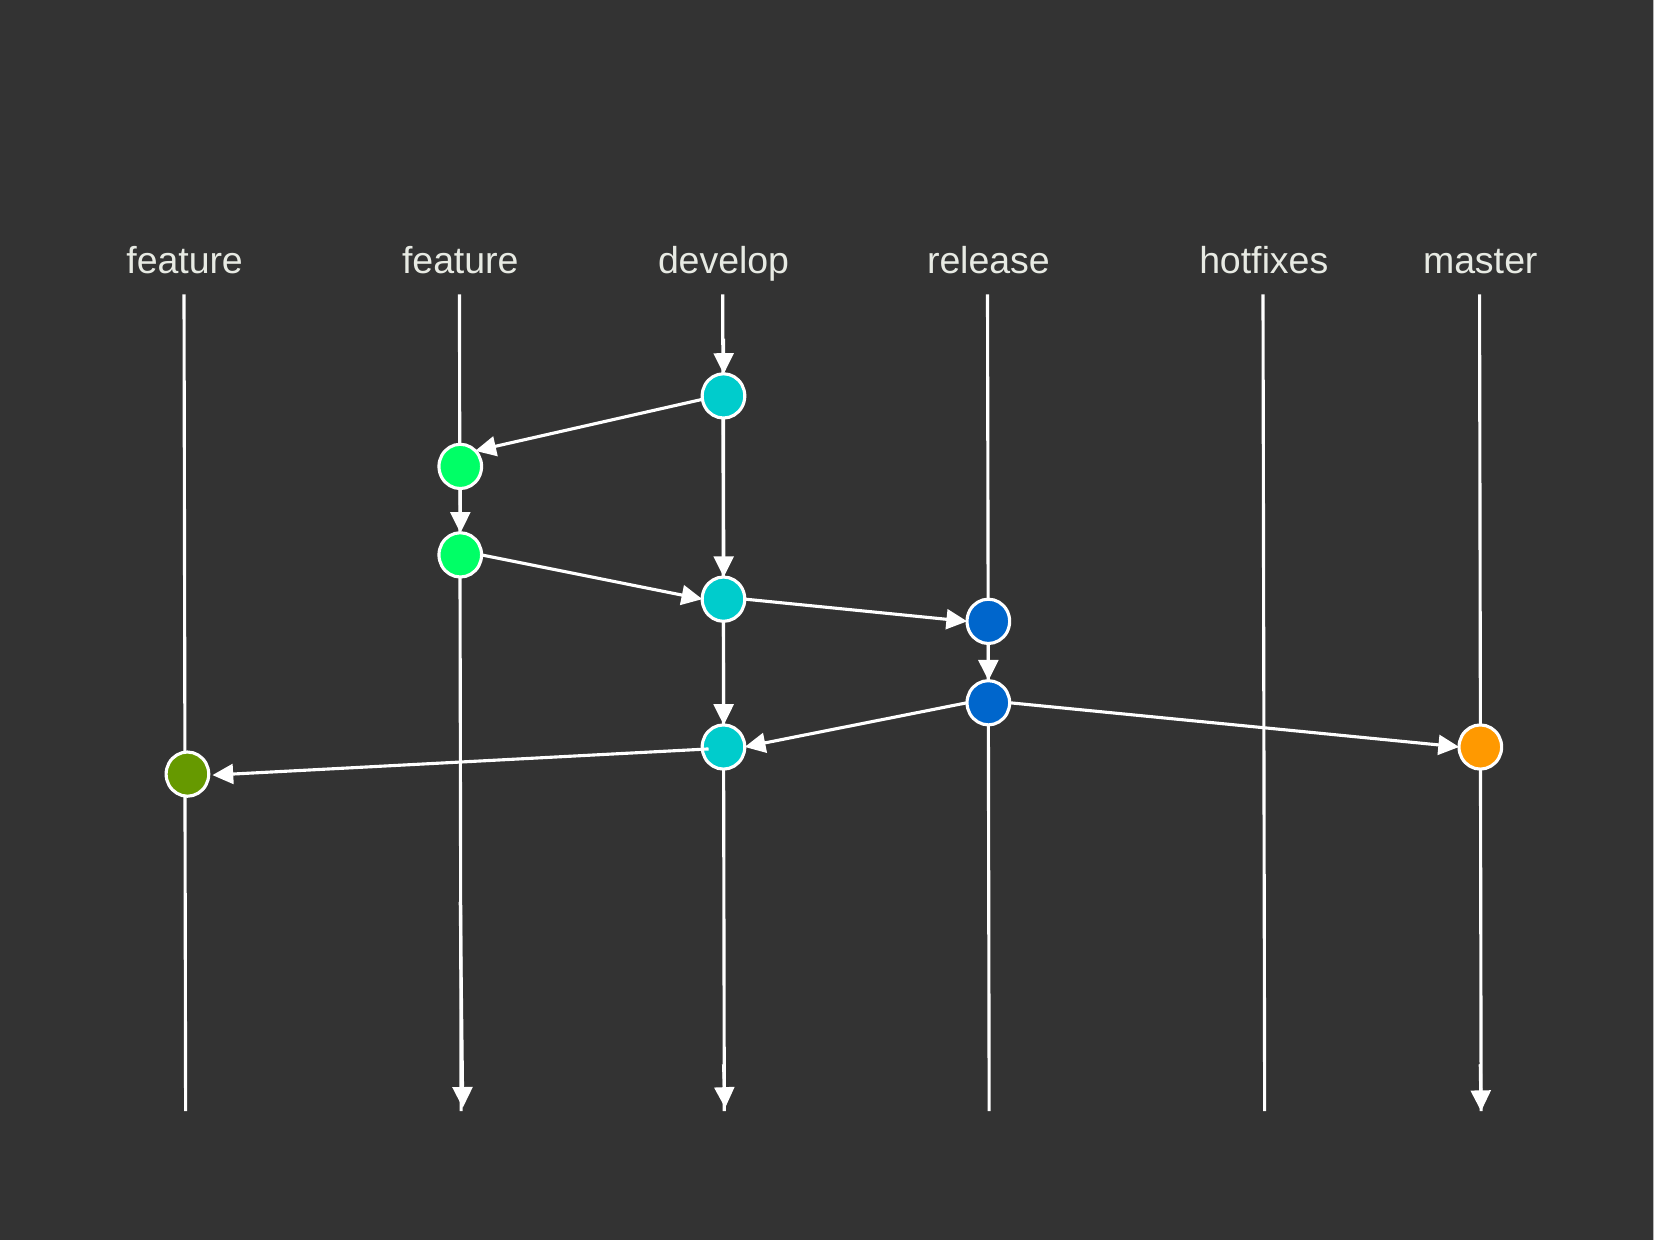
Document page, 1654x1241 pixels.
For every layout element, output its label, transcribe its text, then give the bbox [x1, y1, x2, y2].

text_box [438, 444, 482, 489]
text_box [702, 373, 745, 418]
text_box [967, 599, 1010, 644]
text_box feature [352, 220, 569, 295]
text_box [702, 724, 745, 770]
text_box [166, 752, 209, 797]
text_box [1459, 724, 1502, 770]
text_box develop [615, 220, 832, 295]
text_box [967, 680, 1010, 725]
text_box hotfixes [1155, 220, 1372, 295]
text_box [702, 577, 745, 621]
text_box release [880, 220, 1097, 295]
text_box [438, 532, 482, 578]
text_box feature [76, 220, 293, 295]
text_box master [1372, 220, 1589, 295]
